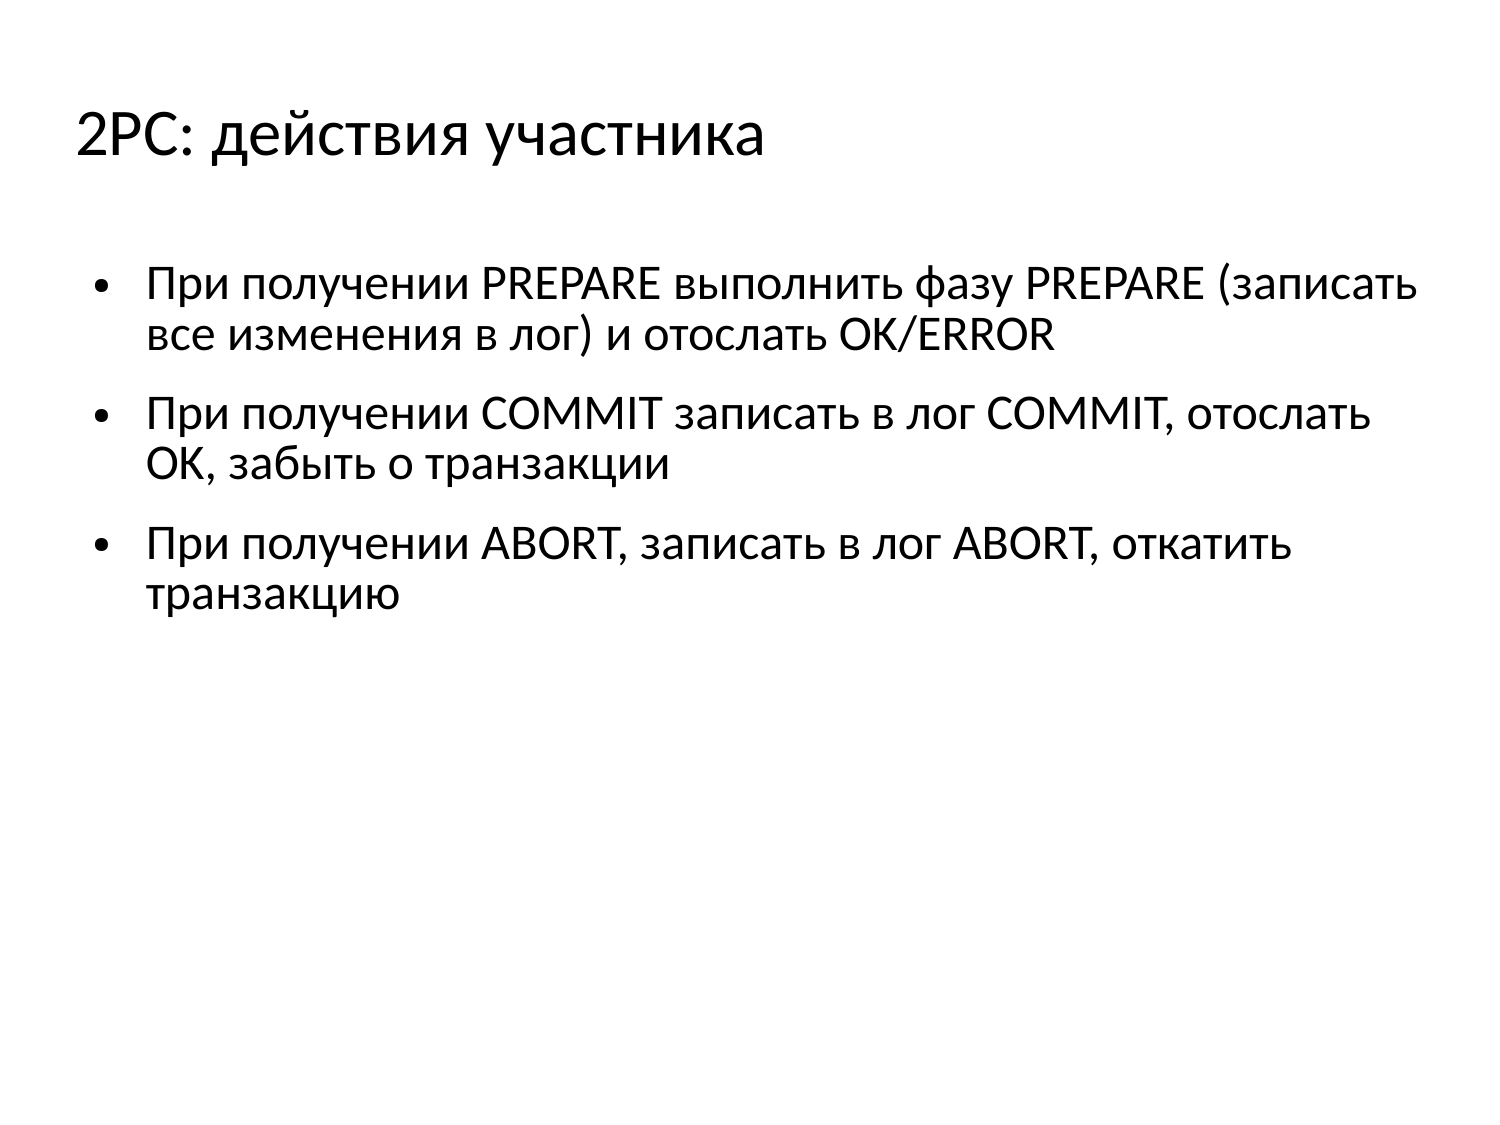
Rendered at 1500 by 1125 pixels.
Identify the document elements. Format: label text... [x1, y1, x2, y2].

title 2PC: действия участника [75, 45, 1425, 233]
list При получении PREPARE выполнить фазу PREPARE (записать все изменения в лог) и отослать OK/ERROR При получении COMMIT записать в лог COMMIT, отослать OK, забыть о транзакции При получении ABORT, записать в лог ABORT, откатить транзакцию [75, 262, 1425, 1005]
